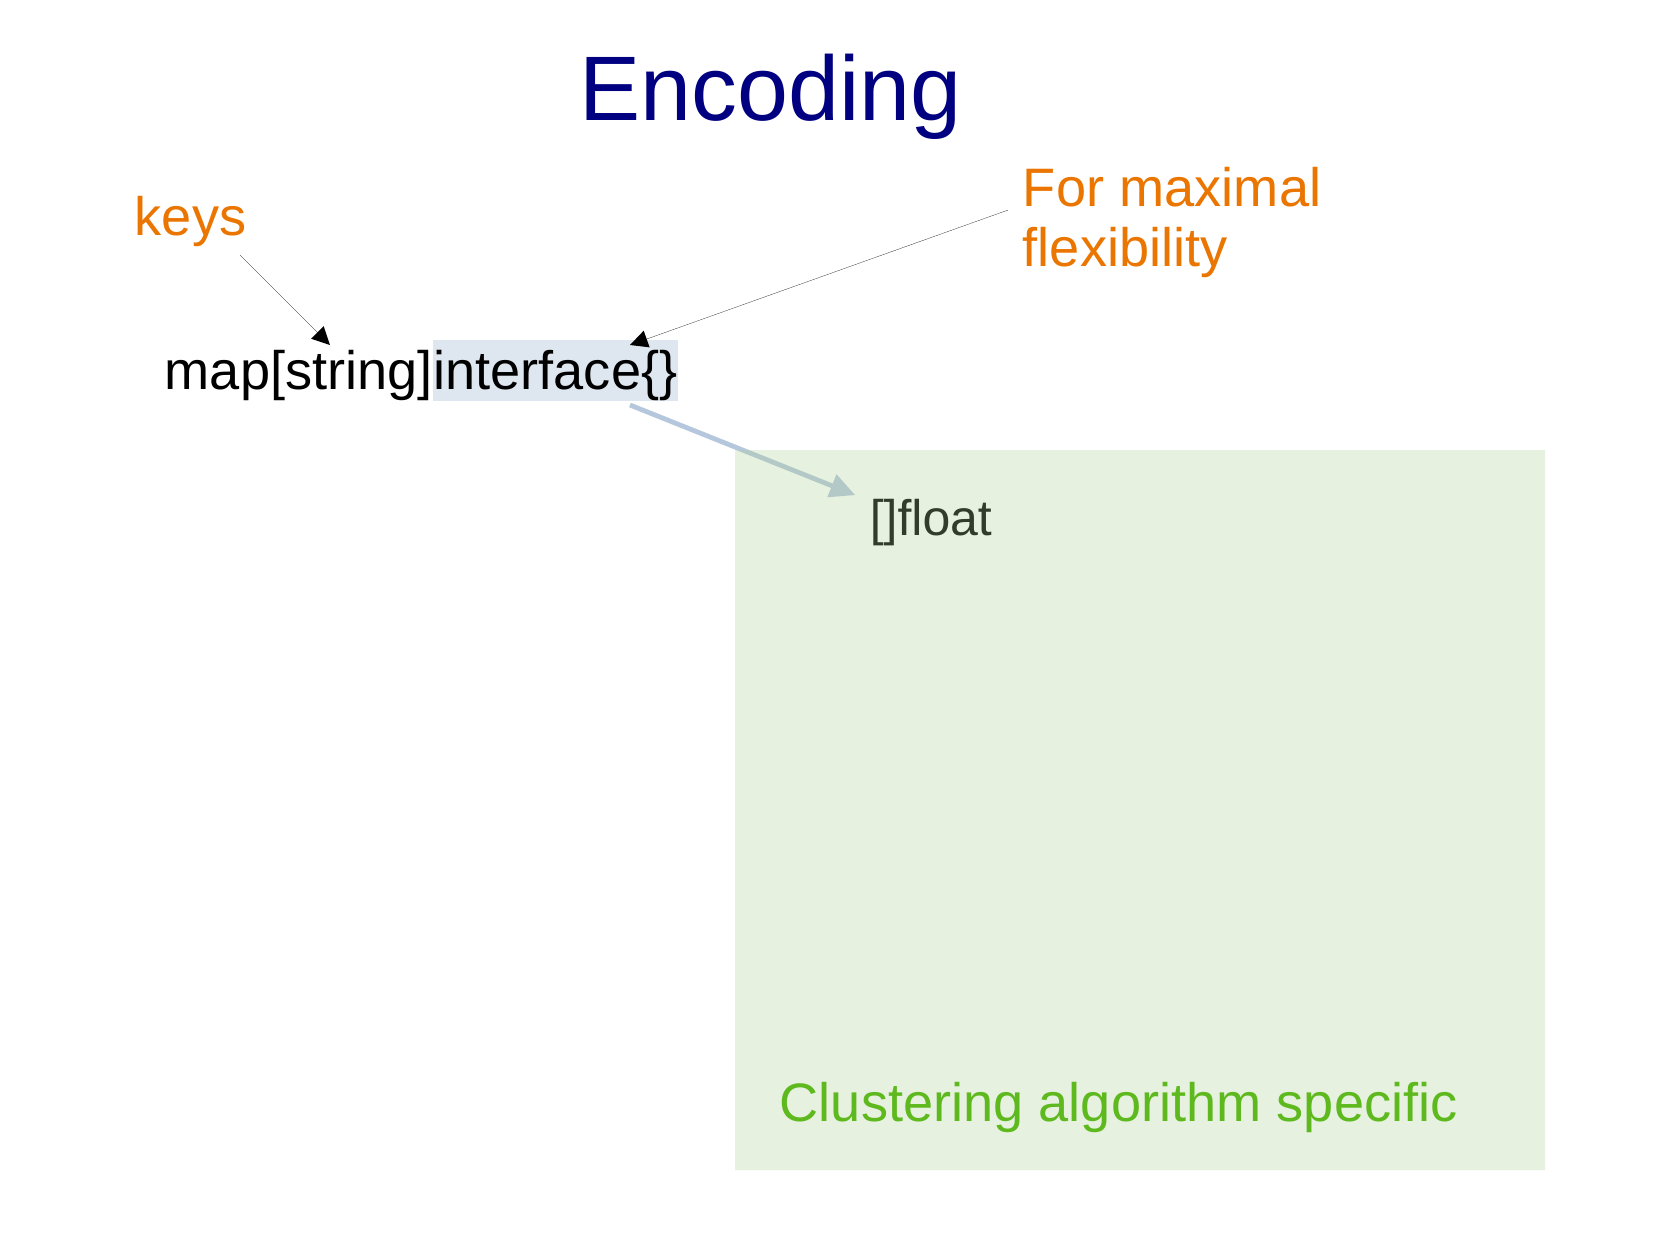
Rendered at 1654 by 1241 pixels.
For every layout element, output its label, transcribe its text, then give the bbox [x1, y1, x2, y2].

text_box For maximal flexibility [1008, 150, 1381, 286]
title Encoding [26, 0, 1516, 193]
text_box Clustering algorithm specific [765, 1065, 1531, 1186]
text_box keys [120, 179, 342, 271]
text_box [735, 450, 1546, 1171]
text_box map[string]interface{} [150, 333, 766, 421]
